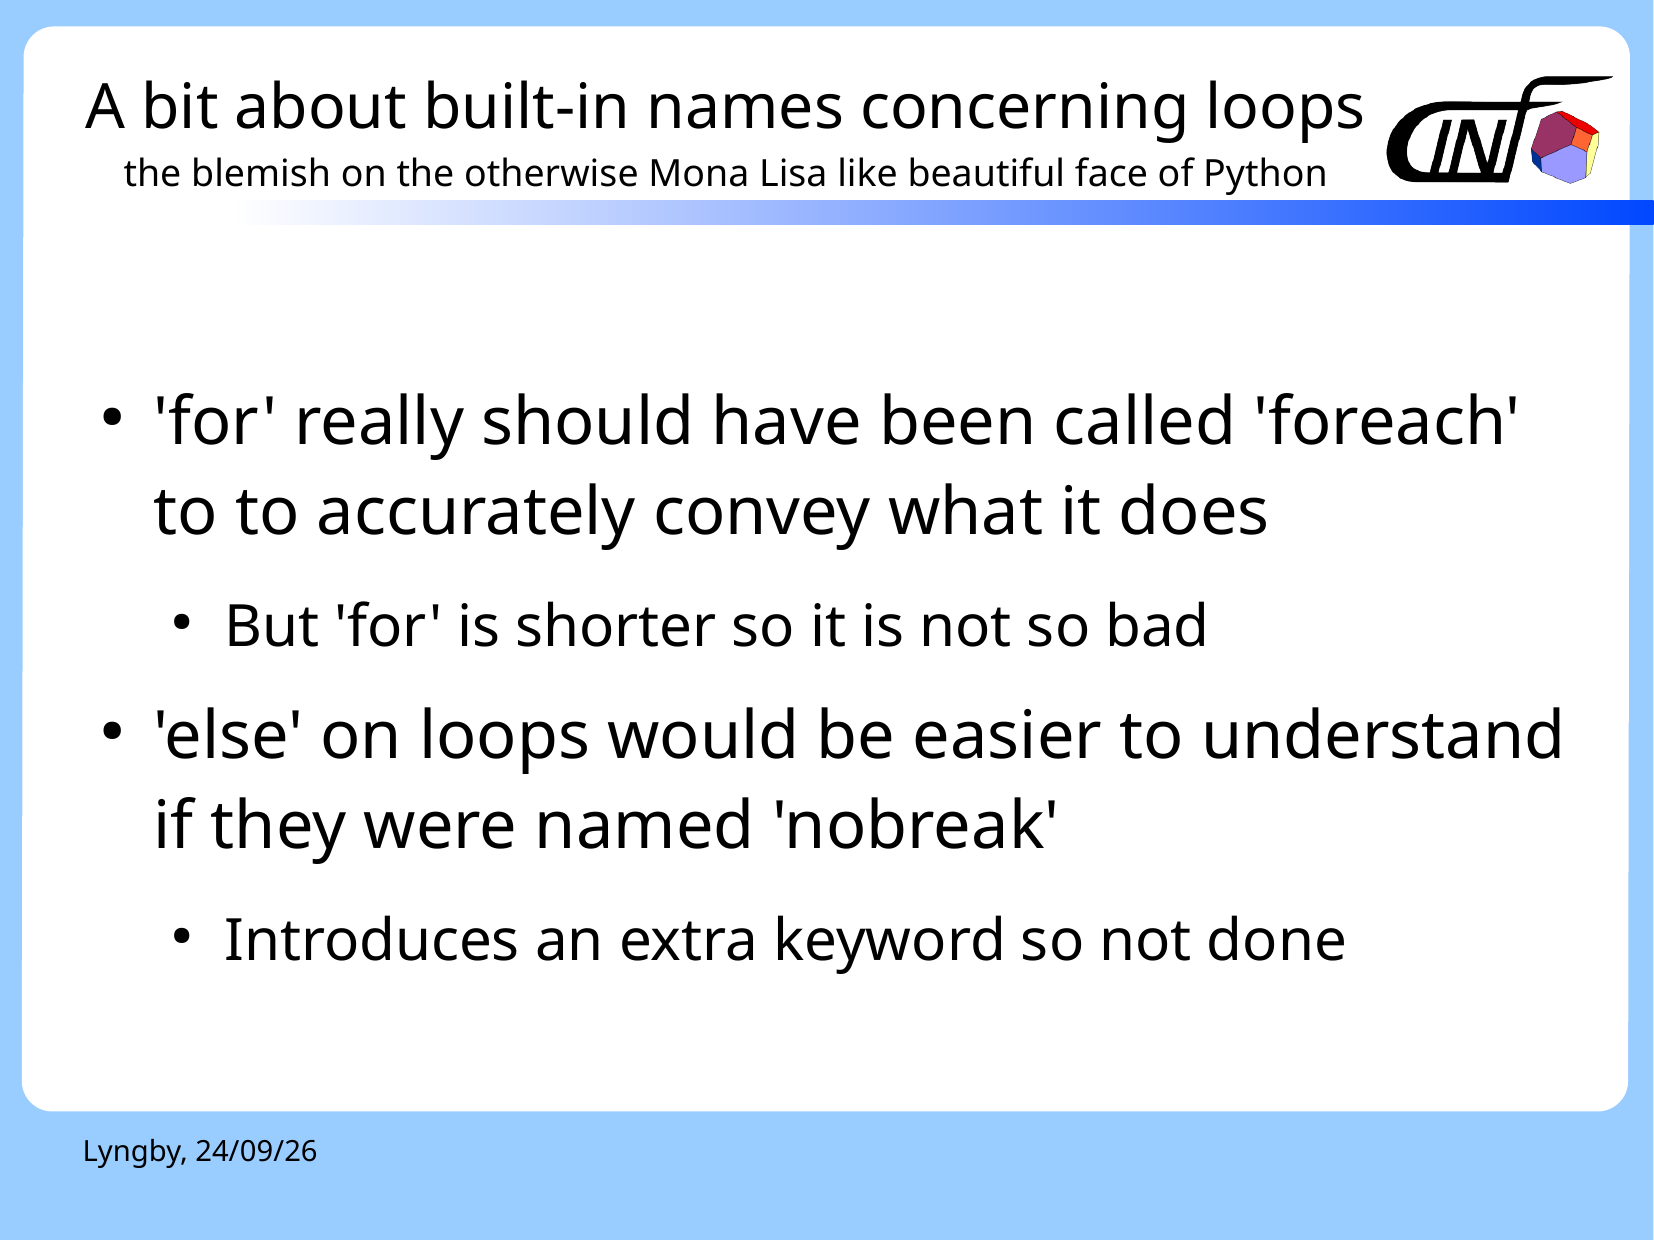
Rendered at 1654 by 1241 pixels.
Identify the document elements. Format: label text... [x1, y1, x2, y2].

title A bit about built-in names concerning loops the blemish on the otherwise Mona Lisa like beautiful face of Python [0, 25, 1471, 233]
picture [1471, 76, 1613, 184]
list 'for' really should have been called 'foreach' to to accurately convey what it does But 'for' is shorter so it is not so bad 'else' on loops would be easier to understand if they were named 'nobreak' Introduces an extra keyword so not done [82, 372, 1571, 1093]
